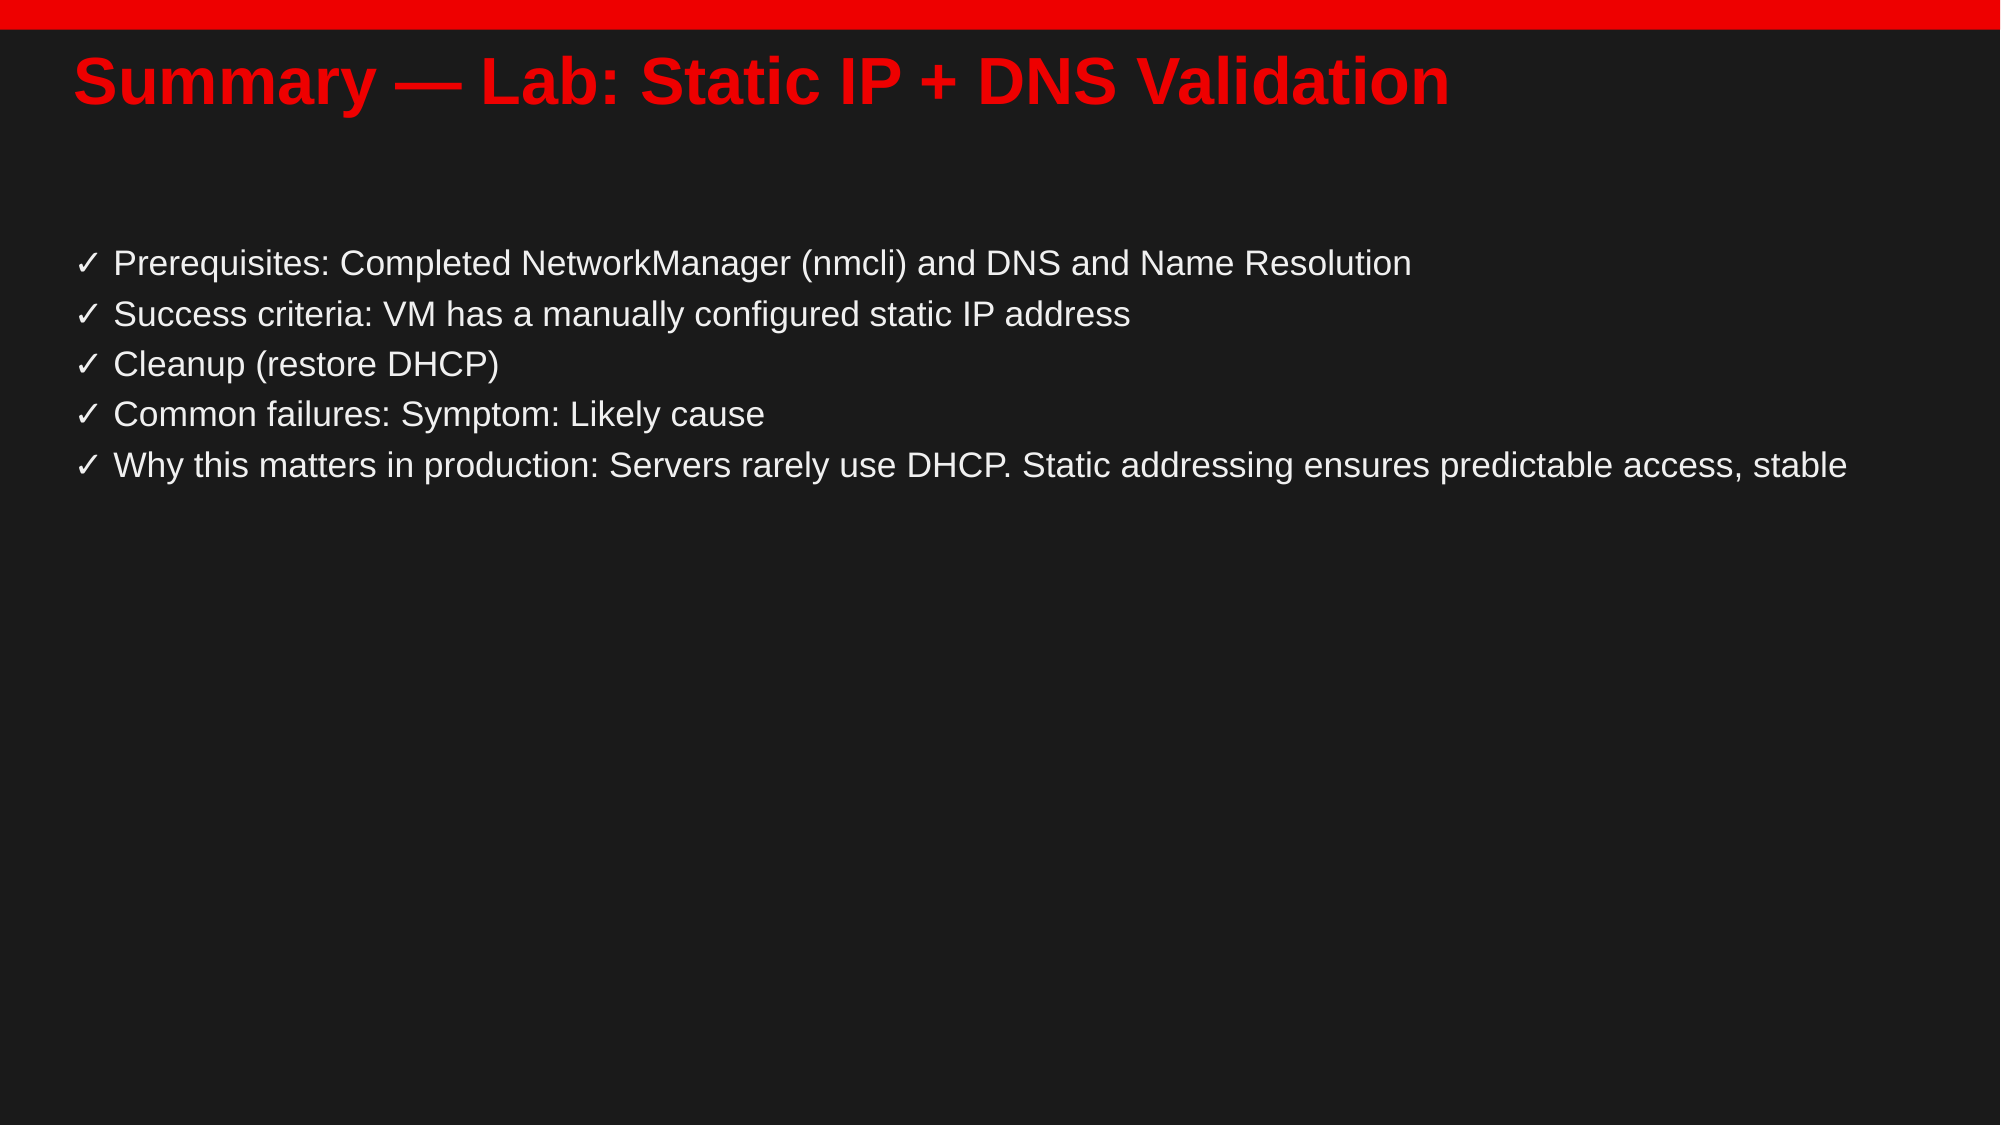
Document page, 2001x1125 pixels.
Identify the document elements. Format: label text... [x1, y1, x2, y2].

text_box [0, 0, 2001, 30]
text_box ✓ Prerequisites: Completed NetworkManager (nmcli) and DNS and Name Resolution ✓ Success criteria: VM has a manually configured static IP address ✓ Cleanup (restore DHCP) ✓ Common failures: Symptom: Likely cause ✓ Why this matters in production: Servers rarely use DHCP. Static addressing ensures predictable access, stable [59, 236, 1942, 1037]
text_box Summary — Lab: Static IP + DNS Validation [59, 36, 1942, 208]
